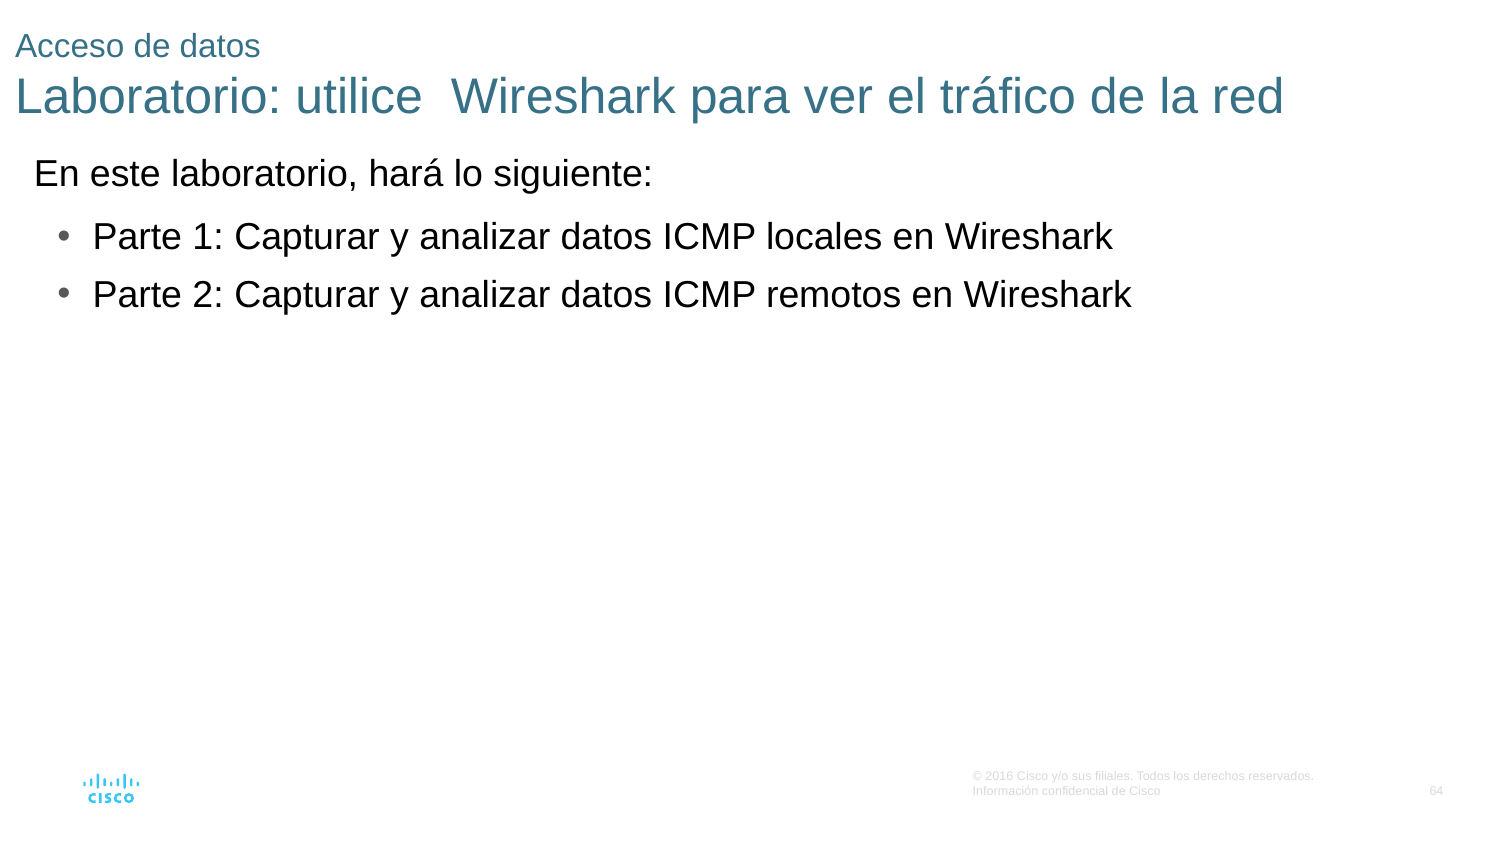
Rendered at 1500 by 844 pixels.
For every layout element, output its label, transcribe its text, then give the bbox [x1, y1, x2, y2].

title Acceso de datos Laboratorio: utilice Wireshark para ver el tráfico de la red [0, 6, 1500, 142]
list En este laboratorio, hará lo siguiente: Parte 1: Capturar y analizar datos ICMP locales en Wireshark Parte 2: Capturar y analizar datos ICMP remotos en Wireshark [18, 141, 1427, 767]
